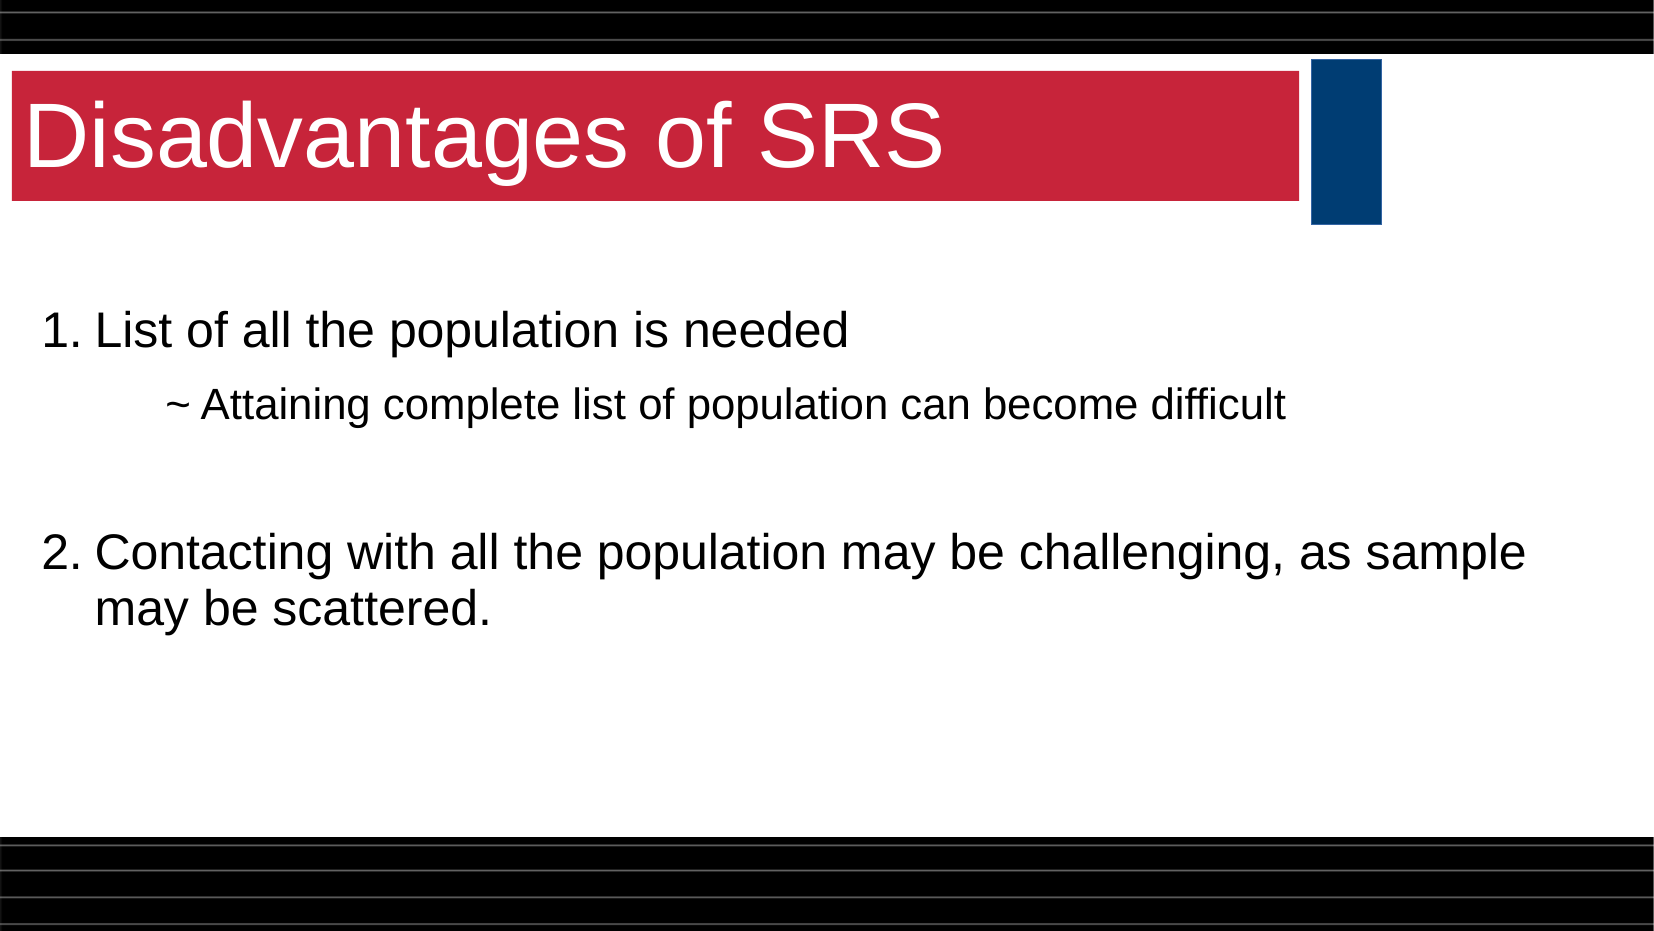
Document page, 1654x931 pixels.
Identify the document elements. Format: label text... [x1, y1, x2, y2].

picture [0, 837, 1654, 931]
text_box [1311, 59, 1382, 225]
list List of all the population is needed ~ Attaining complete list of population can become difficult Contacting with all the population may be challenging, as sample may be scattered. [23, 224, 1630, 827]
title Disadvantages of SRS [11, 70, 1300, 201]
picture [0, 0, 1654, 54]
